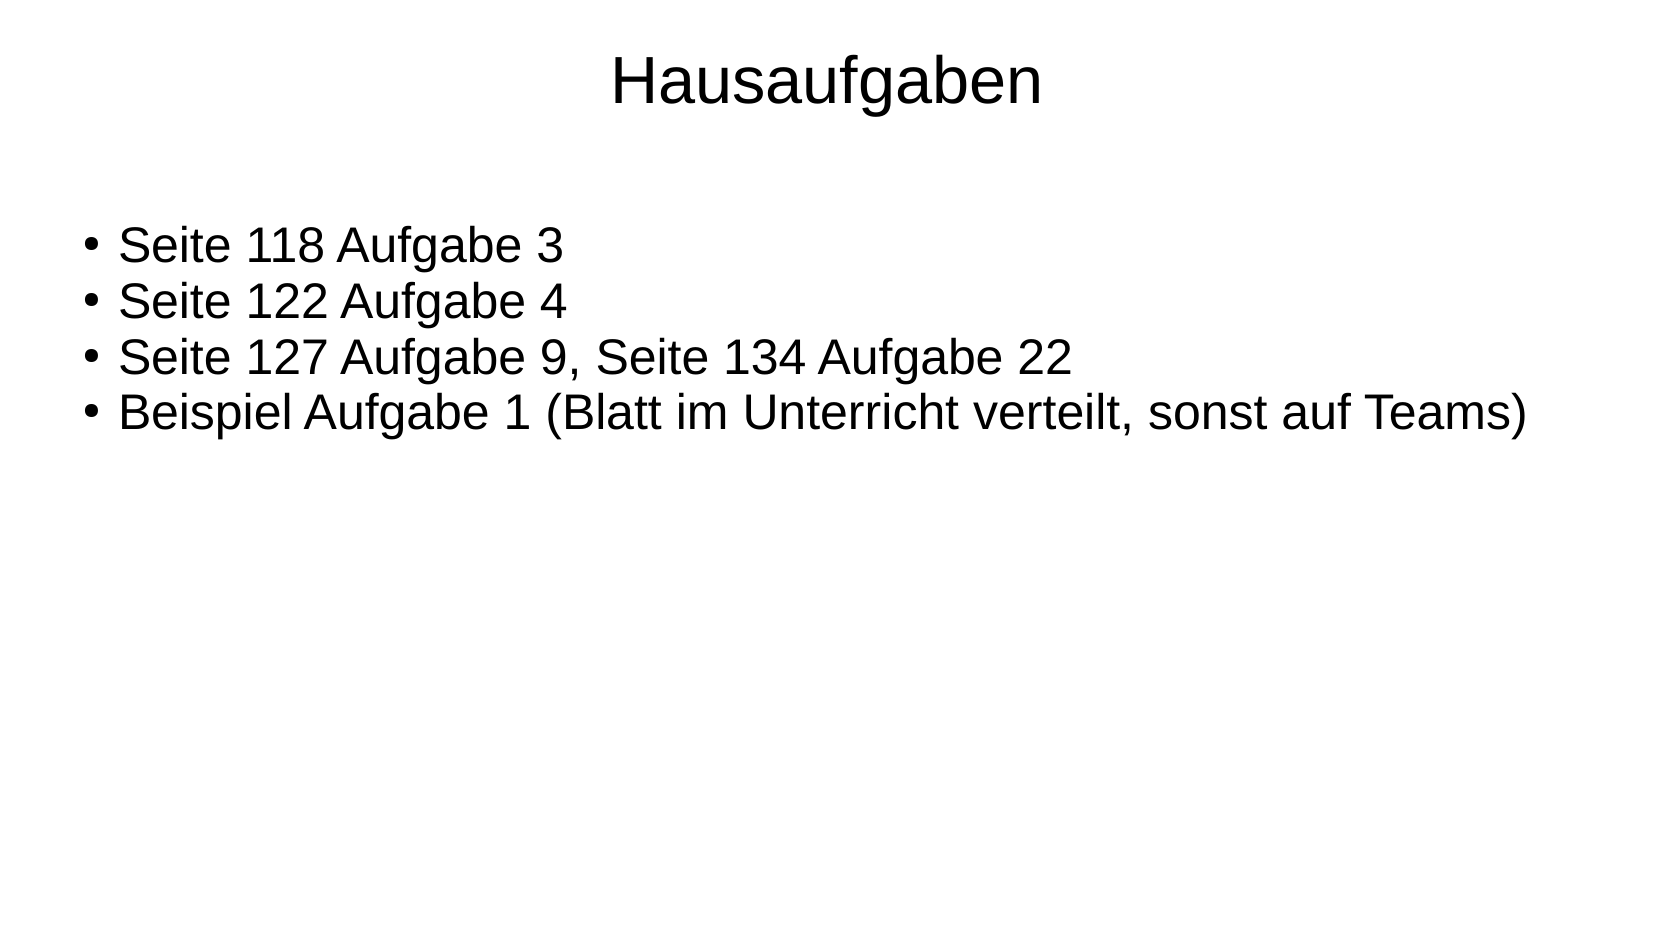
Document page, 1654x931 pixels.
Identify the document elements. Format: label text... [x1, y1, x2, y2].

subtitle Seite 118 Aufgabe 3 Seite 122 Aufgabe 4 Seite 127 Aufgabe 9, Seite 134 Aufgabe 22 Beispiel Aufgabe 1 (Blatt im Unterricht verteilt, sonst auf Teams) [82, 217, 1632, 758]
title Hausaufgaben [82, 37, 1571, 124]
